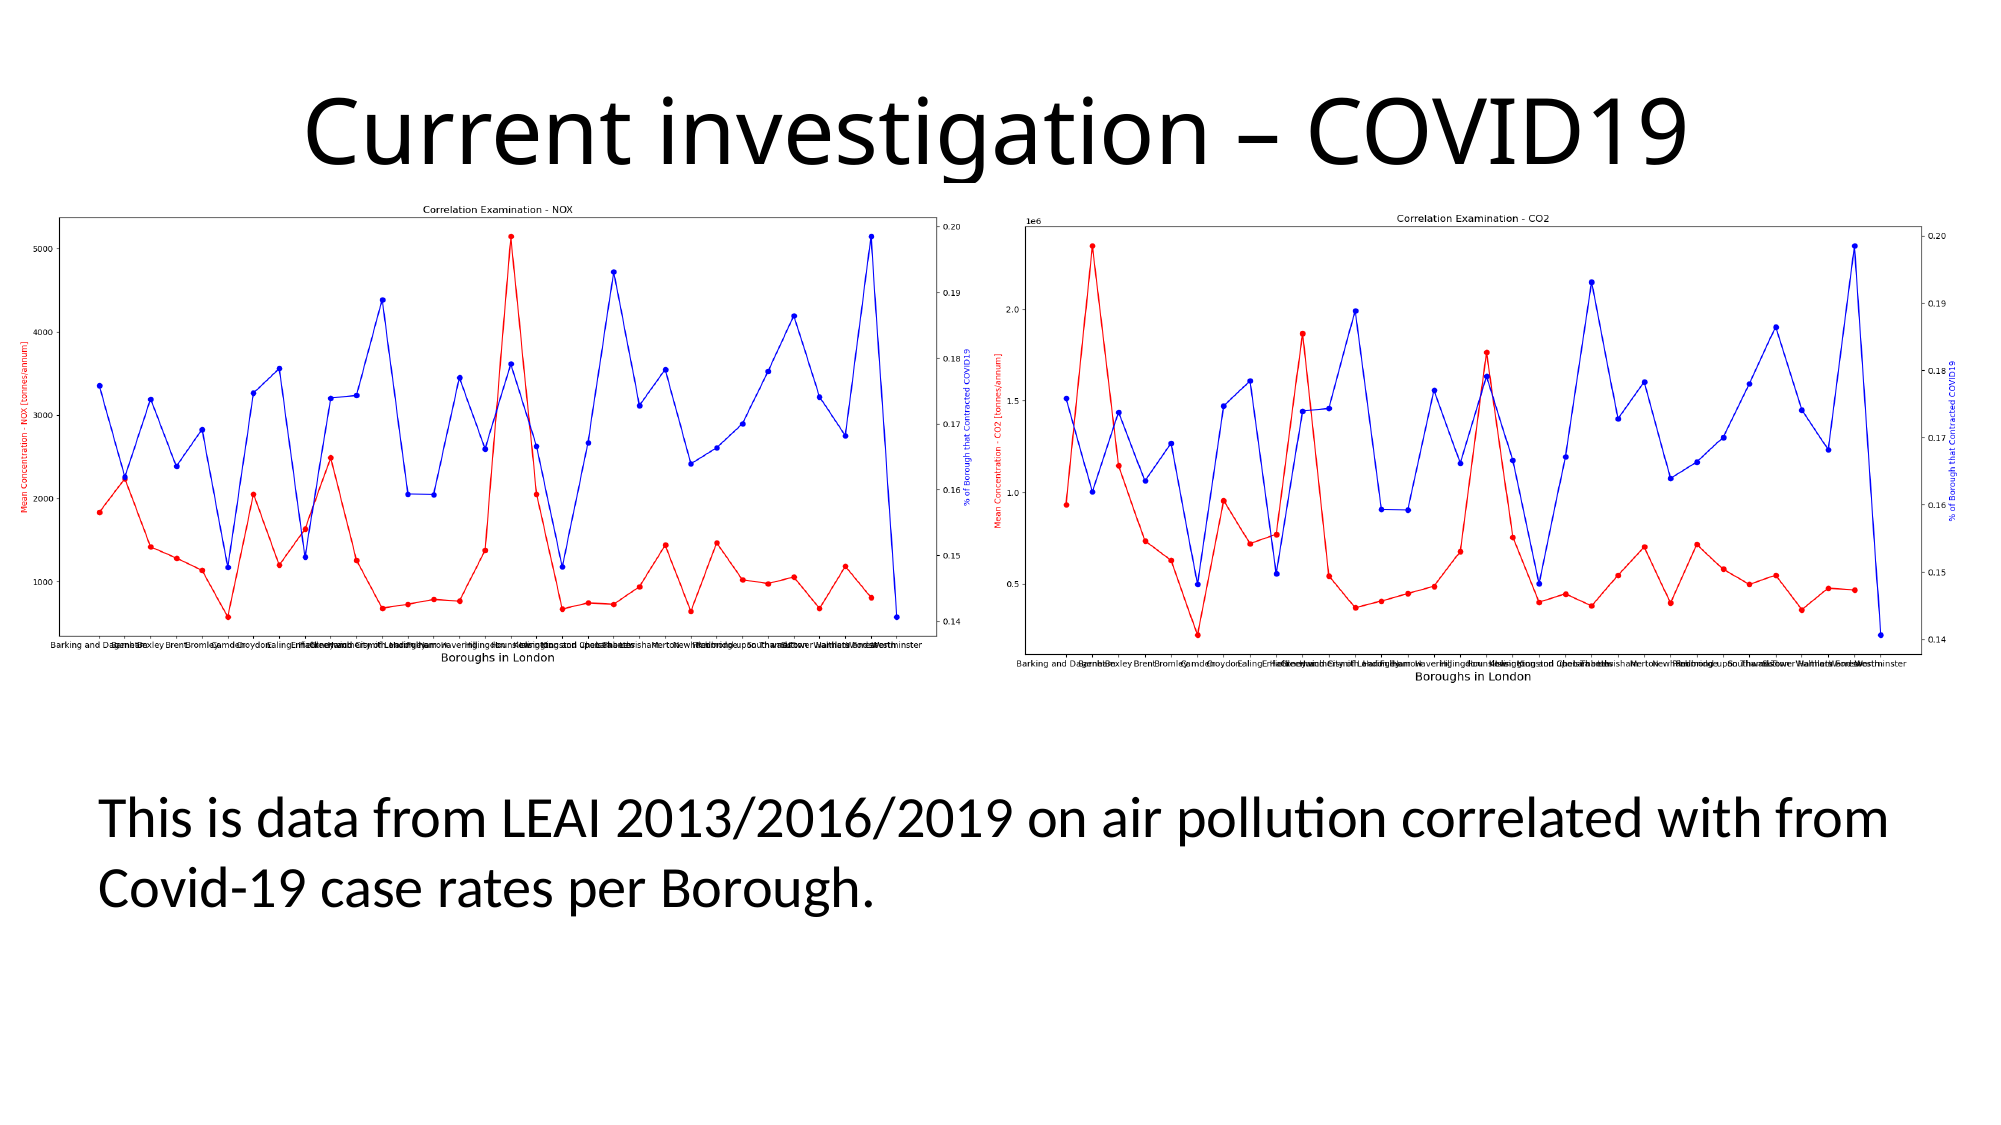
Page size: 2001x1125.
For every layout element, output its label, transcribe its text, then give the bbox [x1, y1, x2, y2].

picture [0, 183, 1982, 696]
text_box This is data from LEAI 2013/2016/2019 on air pollution correlated with from Covid-19 case rates per Borough. [83, 771, 1917, 928]
title Current investigation – COVID19 [137, 59, 1863, 204]
